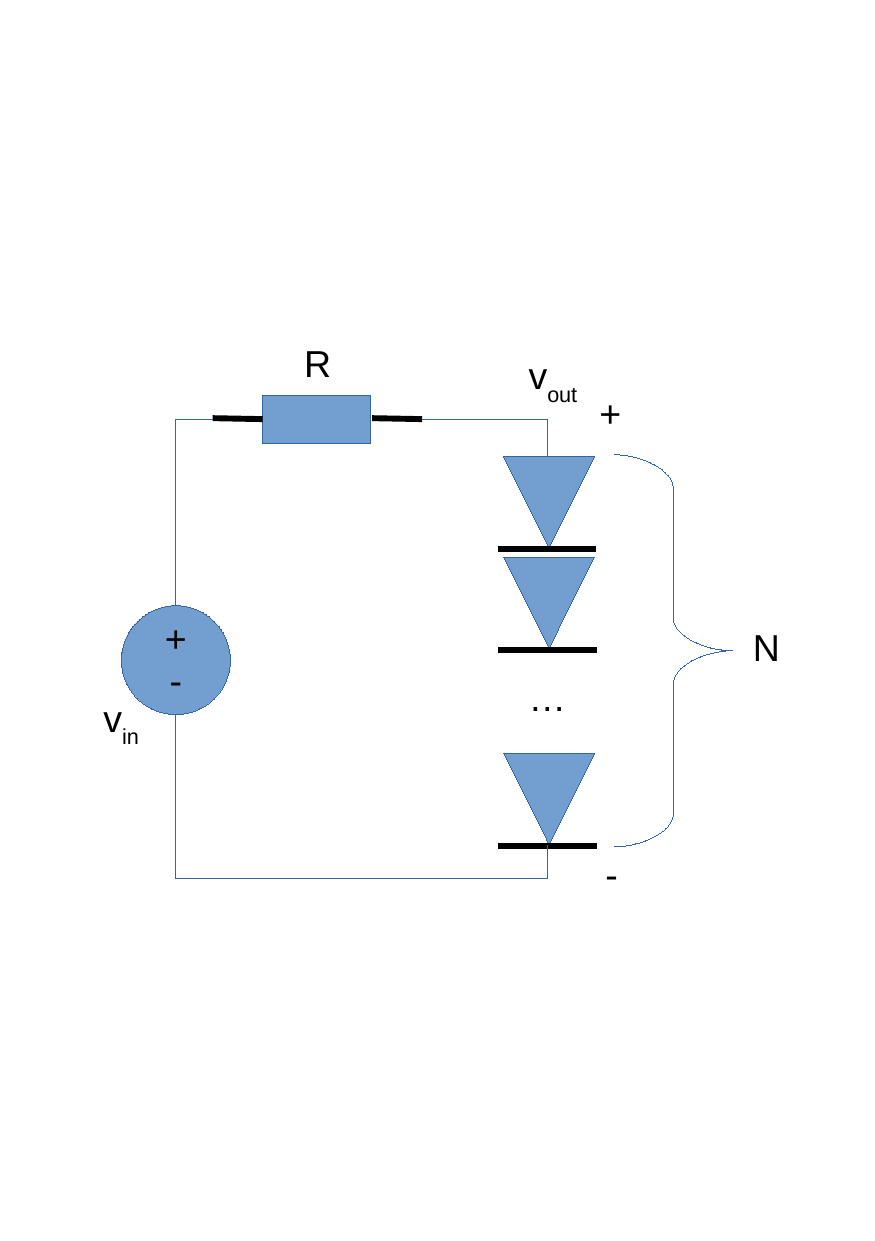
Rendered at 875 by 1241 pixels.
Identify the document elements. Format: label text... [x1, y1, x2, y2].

text_box [503, 456, 513, 476]
text_box [503, 753, 595, 843]
text_box [503, 557, 595, 647]
text_box + [597, 386, 637, 443]
text_box R [289, 336, 420, 394]
text_box vin [88, 690, 172, 847]
text_box - [590, 846, 643, 904]
text_box … [513, 669, 585, 727]
text_box vout [513, 348, 597, 556]
text_box [262, 395, 371, 444]
text_box + - [121, 605, 231, 715]
text_box N [738, 620, 845, 677]
